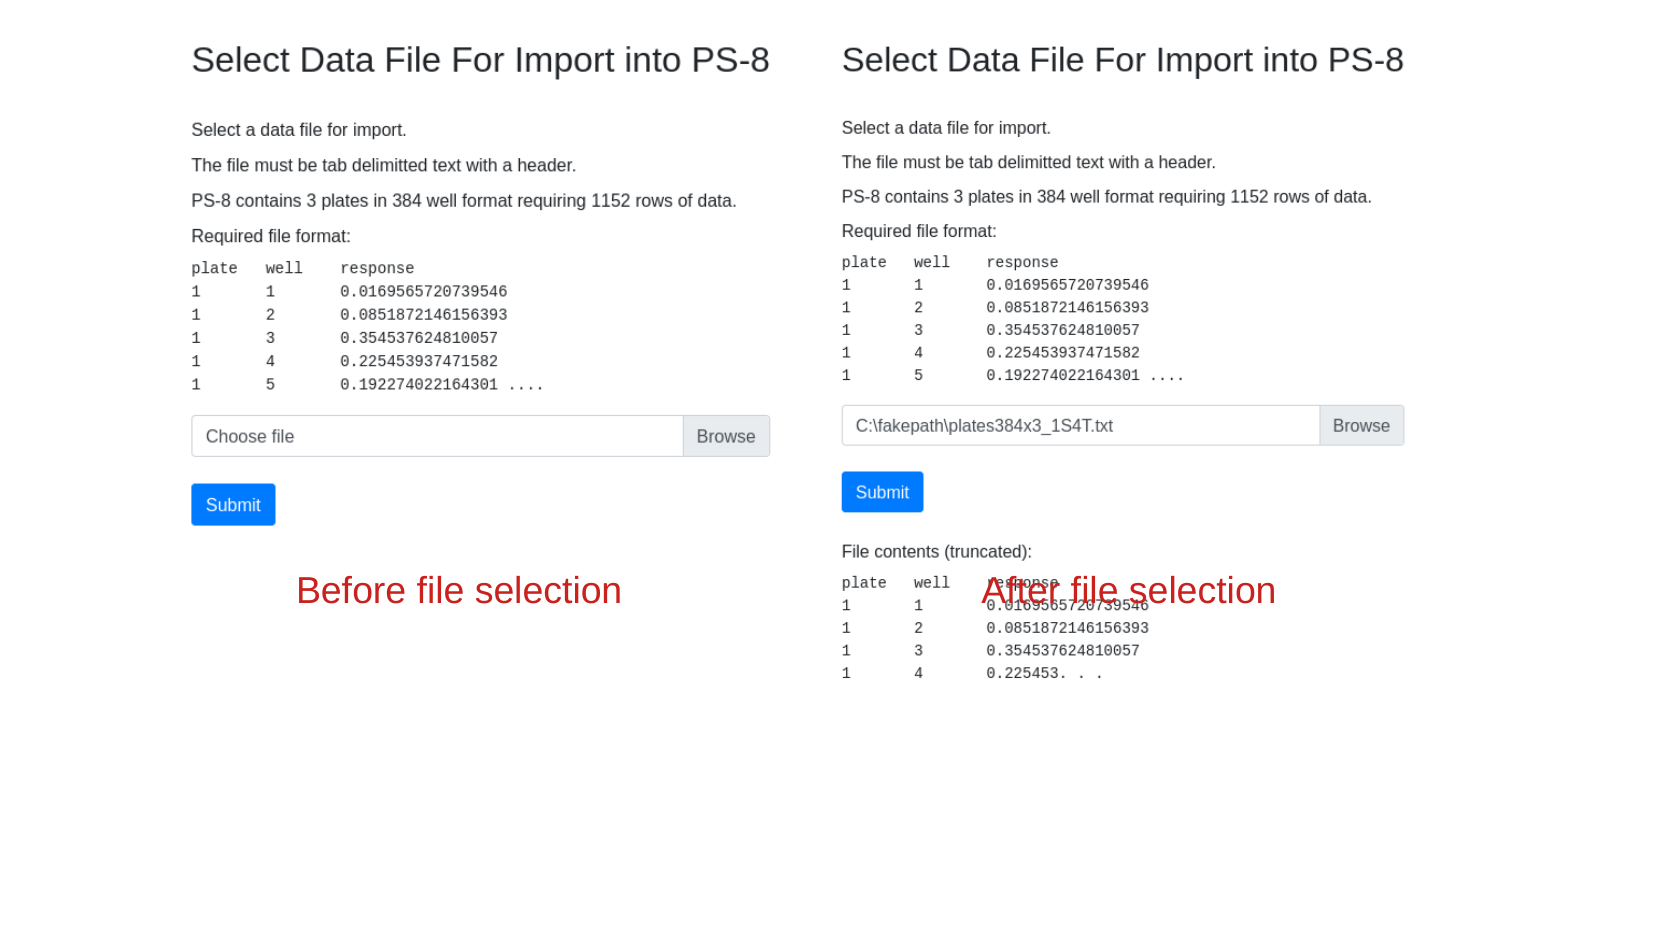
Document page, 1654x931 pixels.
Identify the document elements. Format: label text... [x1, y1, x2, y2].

picture [831, 37, 1426, 706]
text_box After file selection [966, 562, 1292, 620]
text_box Before file selection [281, 562, 638, 620]
picture [187, 43, 788, 736]
